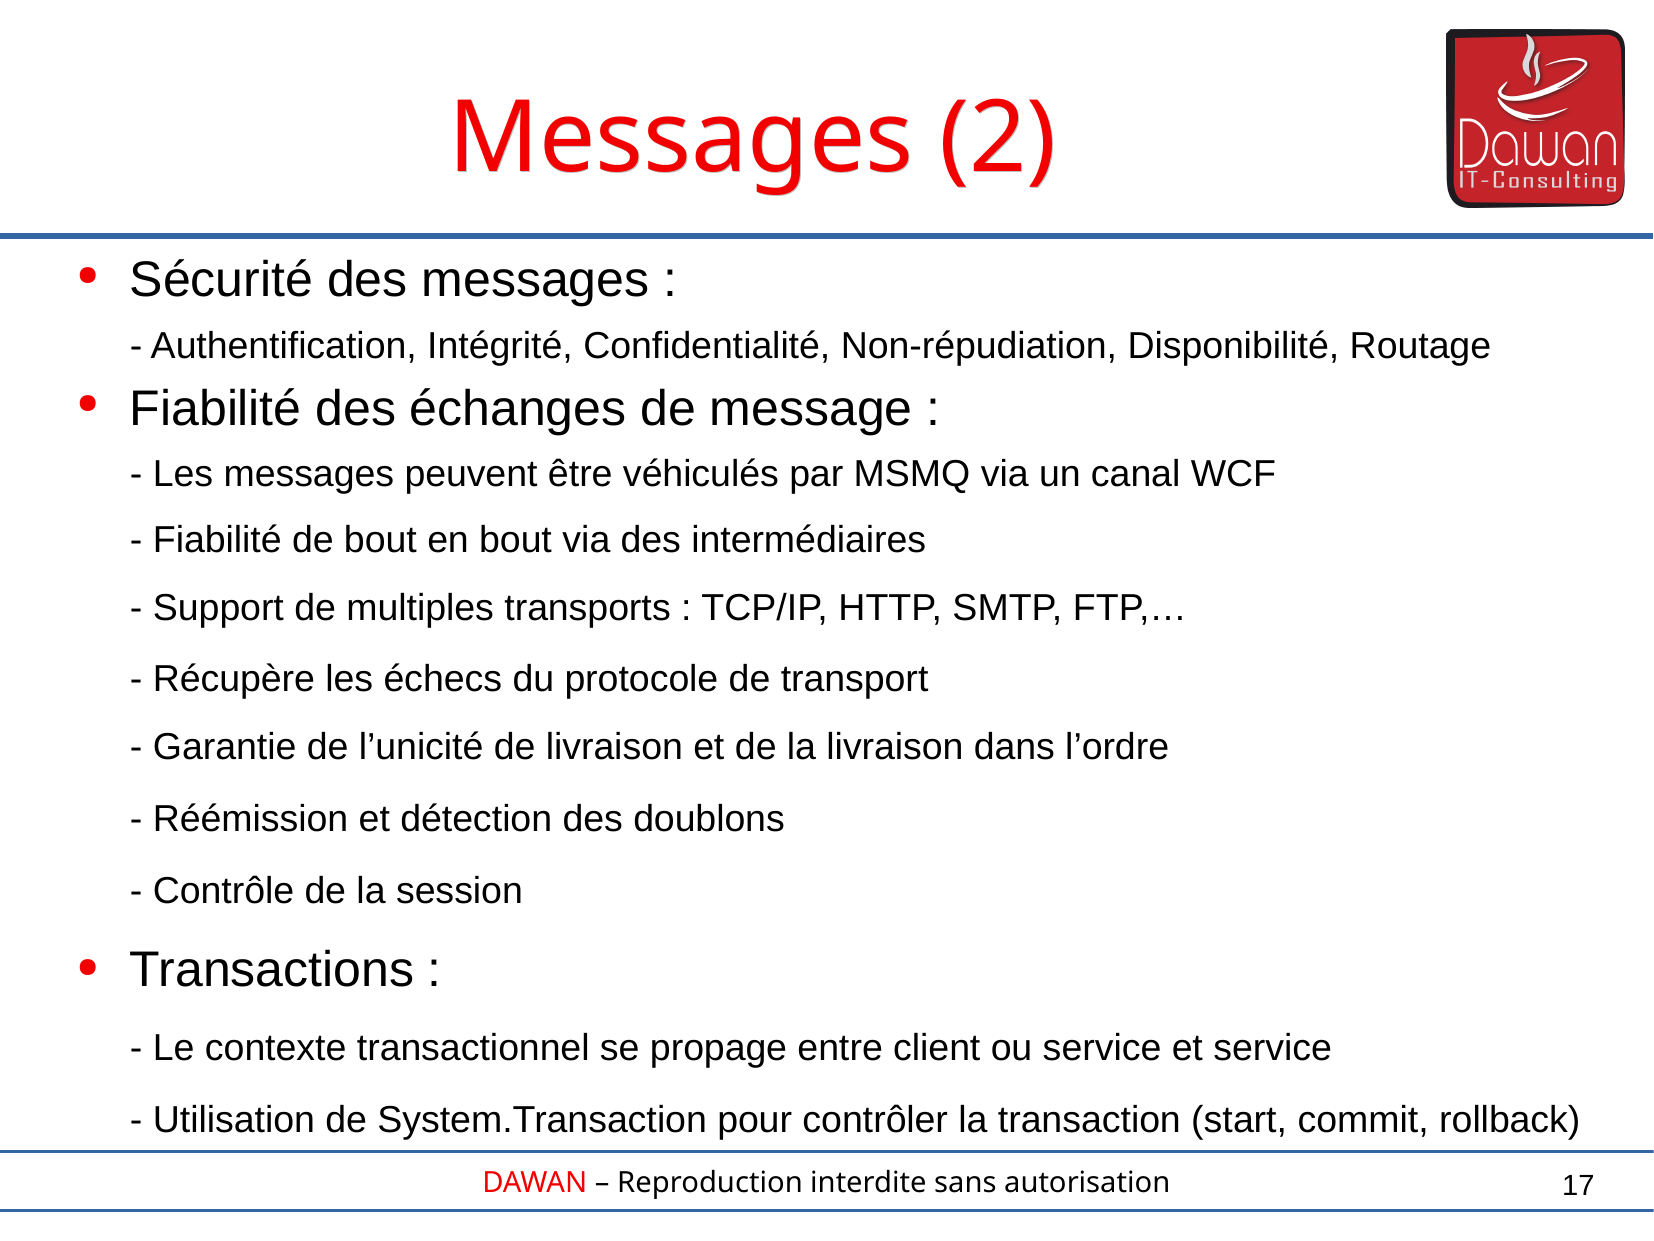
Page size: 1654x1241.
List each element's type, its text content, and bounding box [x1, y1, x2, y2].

picture [1447, 29, 1625, 208]
title Messages (2) [59, 29, 1447, 237]
list Sécurité des messages : - Authentification, Intégrité, Confidentialité, Non-répudiation, Disponibilité, Routage Fiabilité des échanges de message : - Les messages peuvent être véhiculés par MSMQ via un canal WCF - Fiabilité de bout en bout via des intermédiaires - Support de multiples transports : TCP/IP, HTTP, SMTP, FTP,… - Récupère les échecs du protocole de transport - Garantie de l’unicité de livraison et de la livraison dans l’ordre - Réémission et détection des doublons - Contrôle de la session Transactions : - Le contexte transactionnel se propage entre client ou service et service - Utilisation de System.Transaction pour contrôler la transaction (start, commit, rollback) [59, 265, 1595, 1159]
